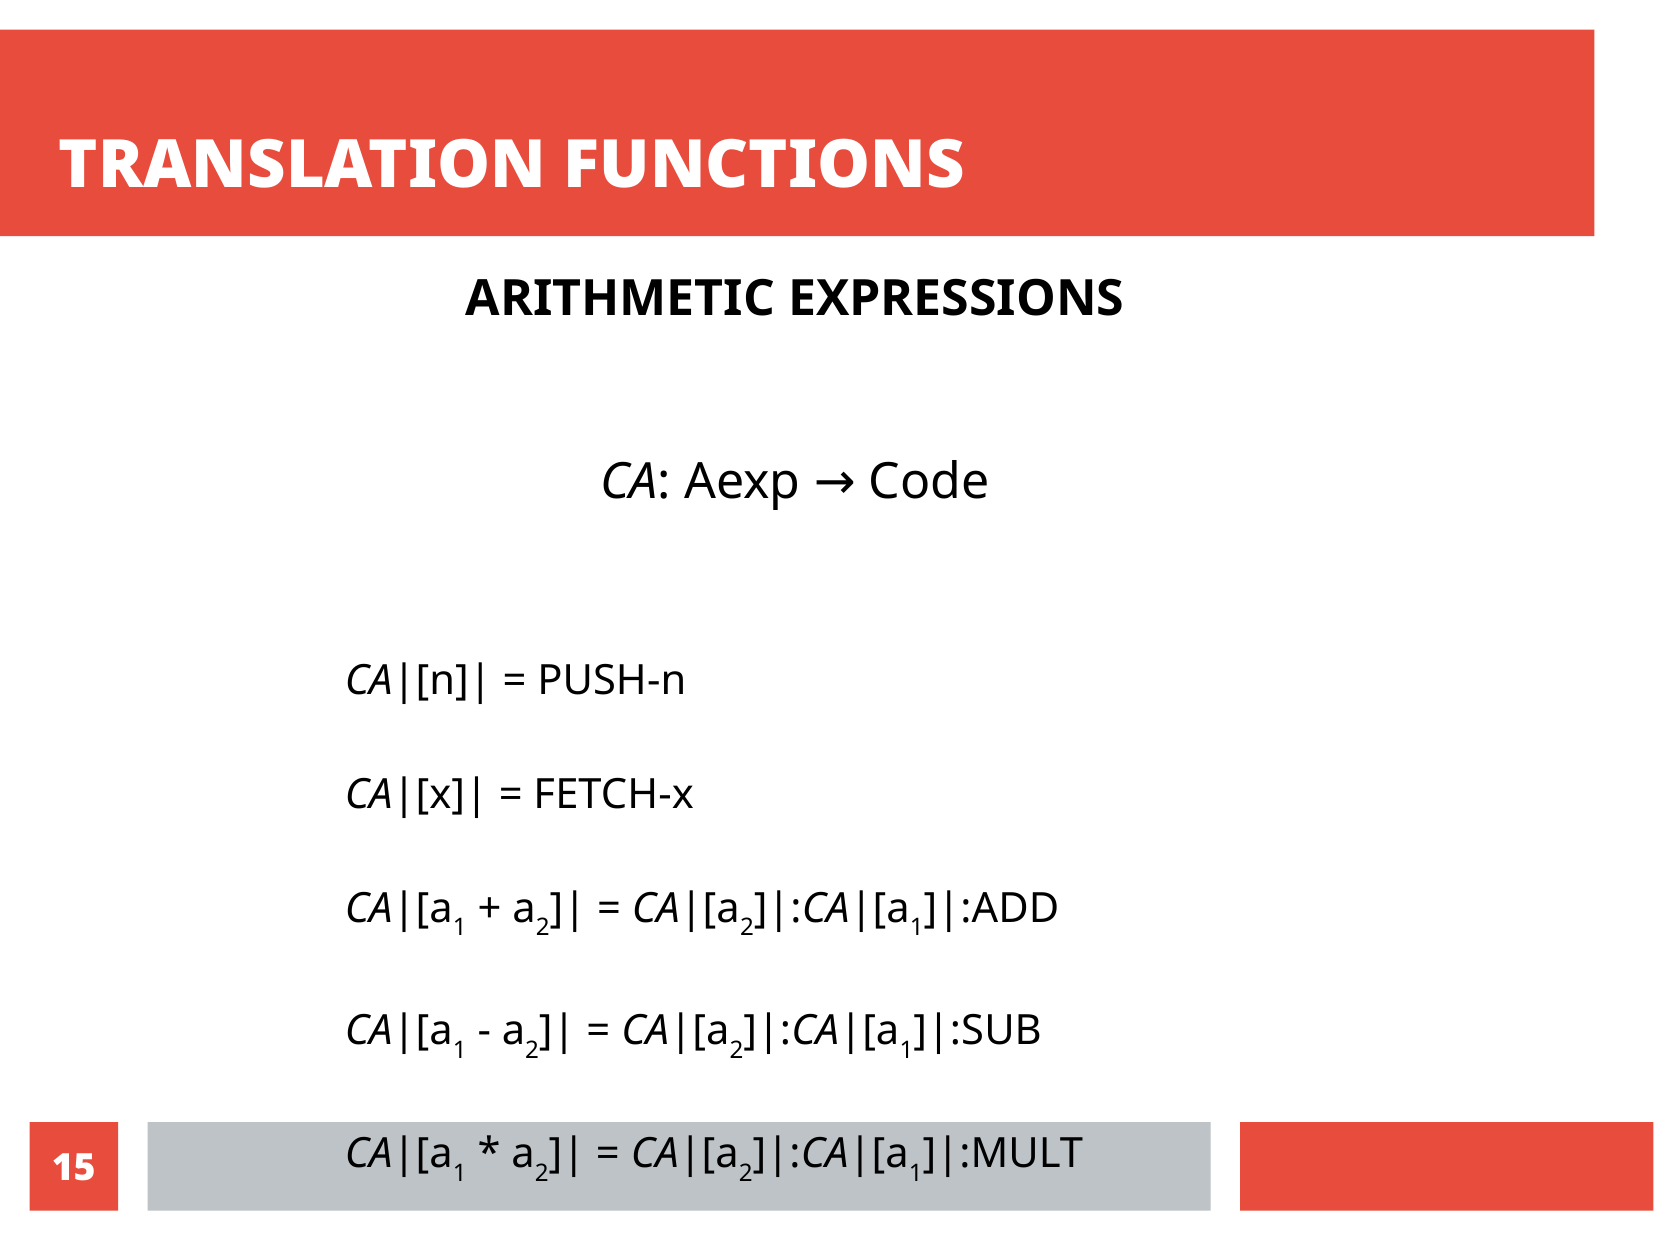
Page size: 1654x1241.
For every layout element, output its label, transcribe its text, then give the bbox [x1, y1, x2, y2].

text_box ARITHMETIC EXPRESSIONS CA: Aexp → Code CA|[n]| = PUSH-n CA|[x]| = FETCH-x CA|[a1 + a2]| = CA|[a2]|:CA|[a1]|:ADD CA|[a1 - a2]| = CA|[a2]|:CA|[a1]|:SUB CA|[a1 * a2]| = CA|[a2]|:CA|[a1]|:MULT [30, 255, 1561, 1117]
title TRANSLATION FUNCTIONS [59, 59, 1595, 207]
